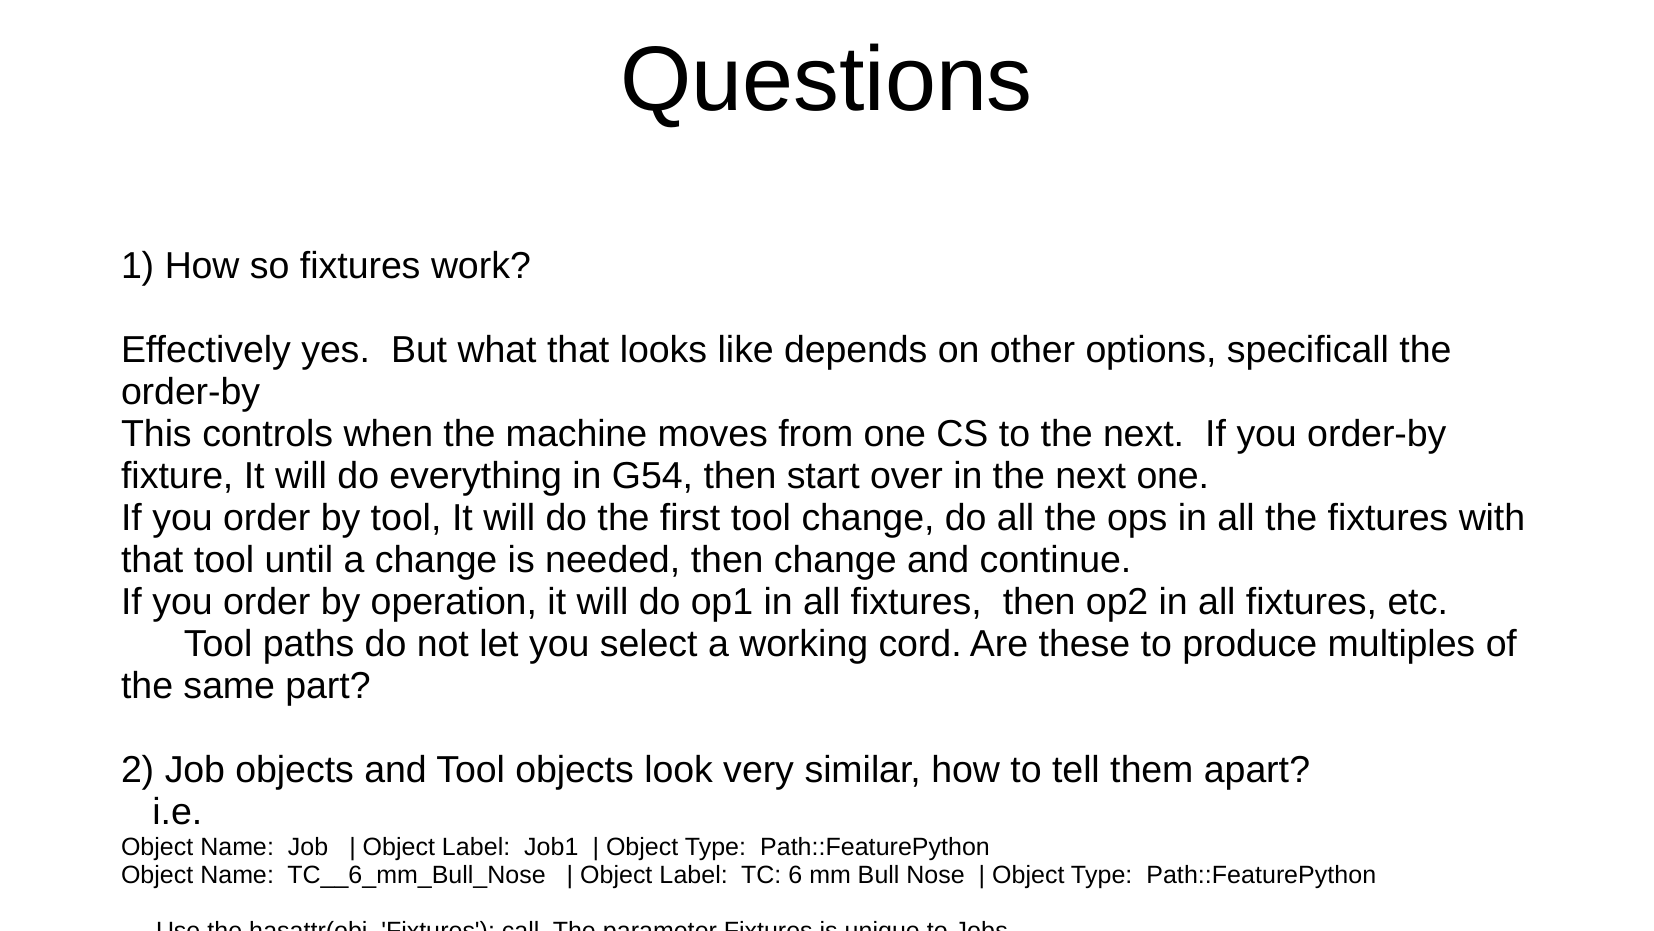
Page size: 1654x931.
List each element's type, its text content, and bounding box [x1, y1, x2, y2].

title Questions [82, 24, 1571, 134]
text_box 1) How so fixtures work? Effectively yes. But what that looks like depends on other options, specificall the order-by This controls when the machine moves from one CS to the next. If you order-by fixture, It will do everything in G54, then start over in the next one. If you order by tool, It will do the first tool change, do all the ops in all the fixtures with that tool until a change is needed, then change and continue. If you order by operation, it will do op1 in all fixtures, then op2 in all fixtures, etc. Tool paths do not let you select a working cord. Are these to produce multiples of the same part? 2) Job objects and Tool objects look very similar, how to tell them apart? i.e. Object Name: Job | Object Label: Job1 | Object Type: Path::FeaturePython Object Name: TC__6_mm_Bull_Nose | Object Label: TC: 6 mm Bull Nose | Object Type: Path::FeaturePython Use the hasattr(obj, 'Fixtures'): call. The parameter Fixtures is unique to Jobs [106, 237, 1557, 931]
